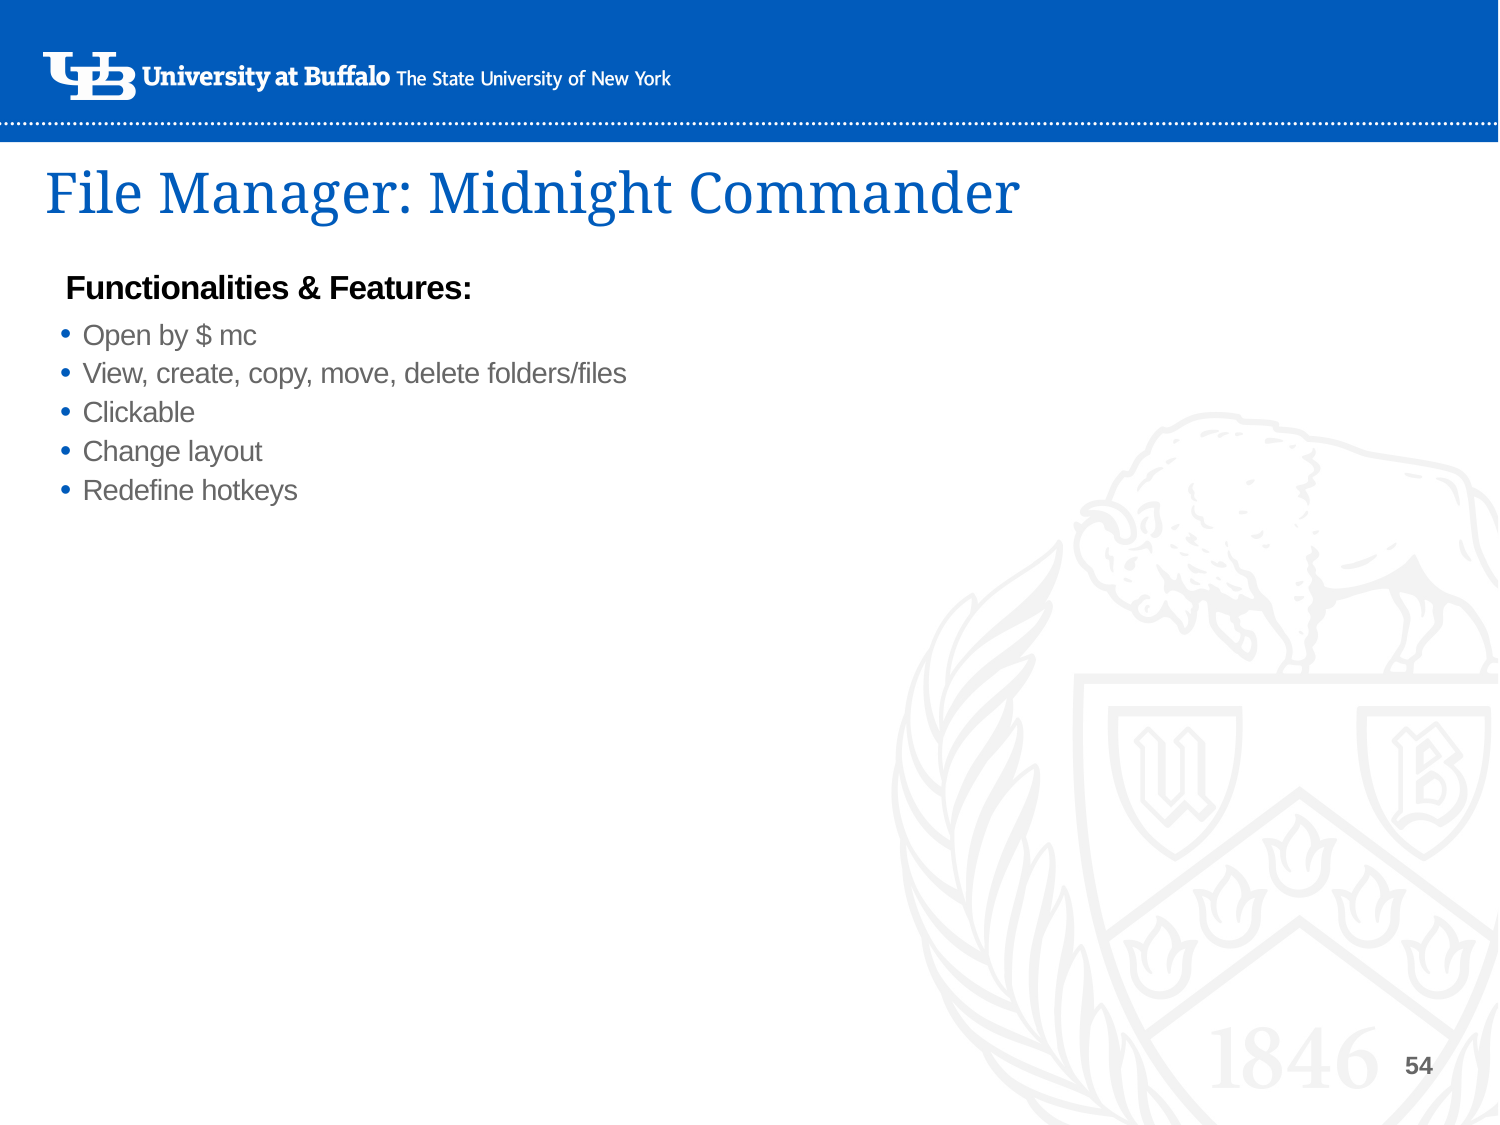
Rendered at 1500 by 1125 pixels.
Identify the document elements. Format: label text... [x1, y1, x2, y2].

picture [0, 0, 1499, 1125]
text_box Functionalities & Features: [50, 261, 586, 313]
title File Manager: Midnight Commander [30, 153, 1387, 233]
list Open by $ mc View, create, copy, move, delete folders/files Clickable Change layout Redefine hotkeys [30, 313, 976, 499]
